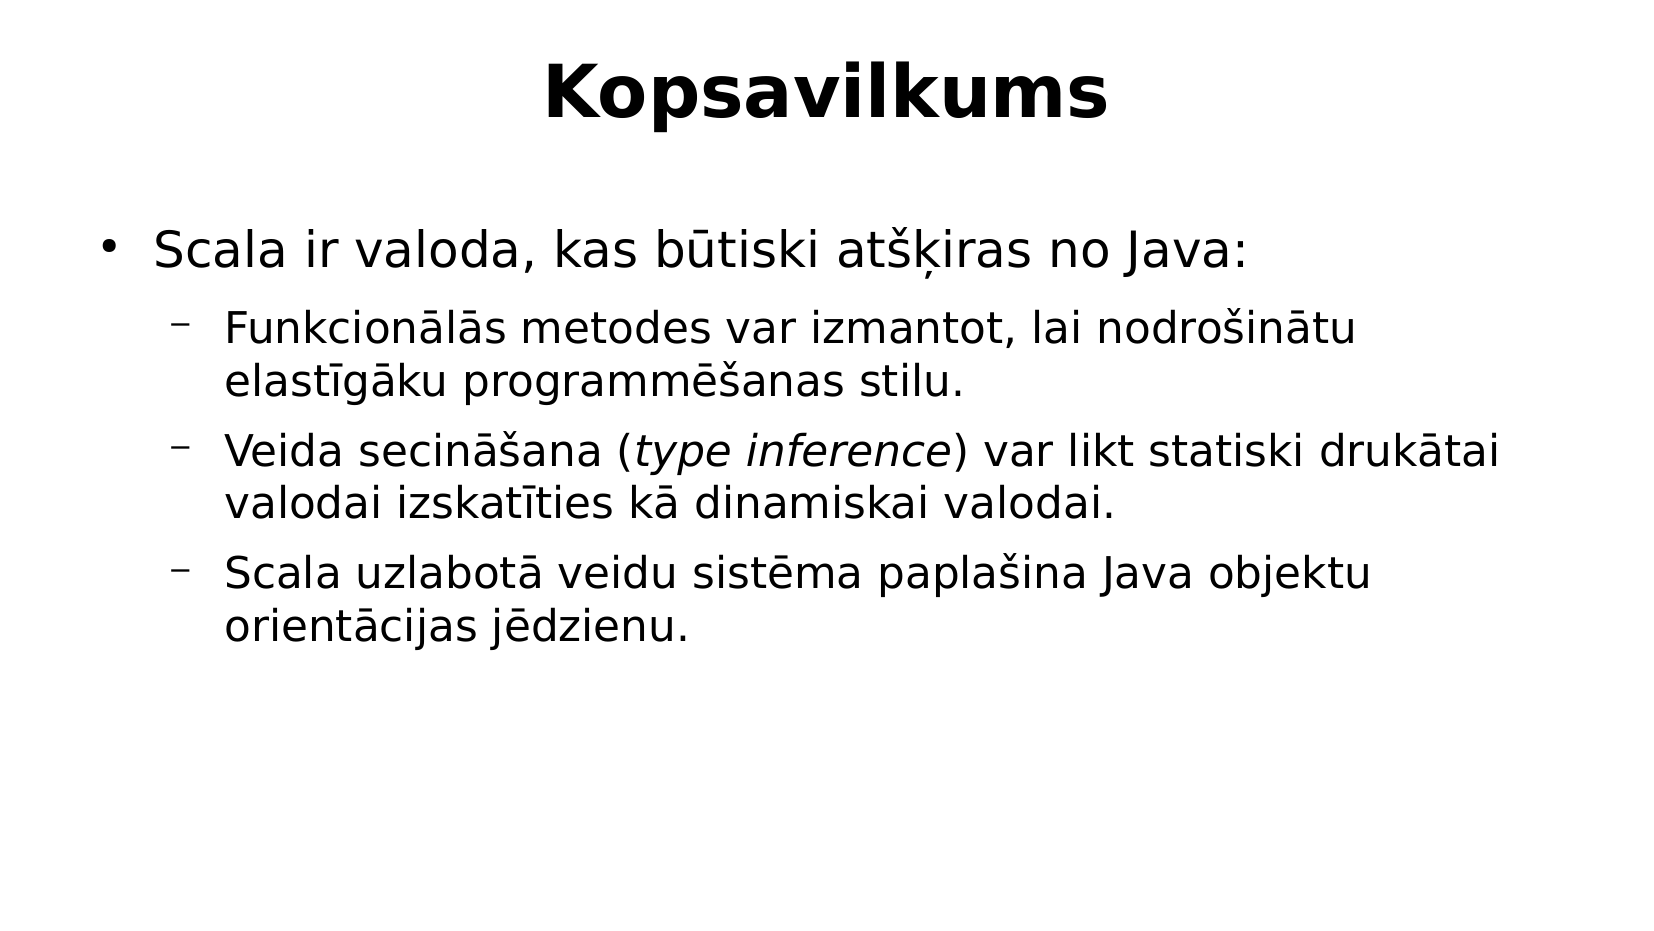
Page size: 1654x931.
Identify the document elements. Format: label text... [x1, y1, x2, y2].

title Kopsavilkums [82, 37, 1571, 147]
list Scala ir valoda, kas būtiski atšķiras no Java: Funkcionālās metodes var izmantot, lai nodrošinātu elastīgāku programmēšanas stilu. Veida secināšana (type inference) var likt statiski drukātai valodai izskatīties kā dinamiskai valodai. Scala uzlabotā veidu sistēma paplašina Java objektu orientācijas jēdzienu. [82, 217, 1571, 758]
